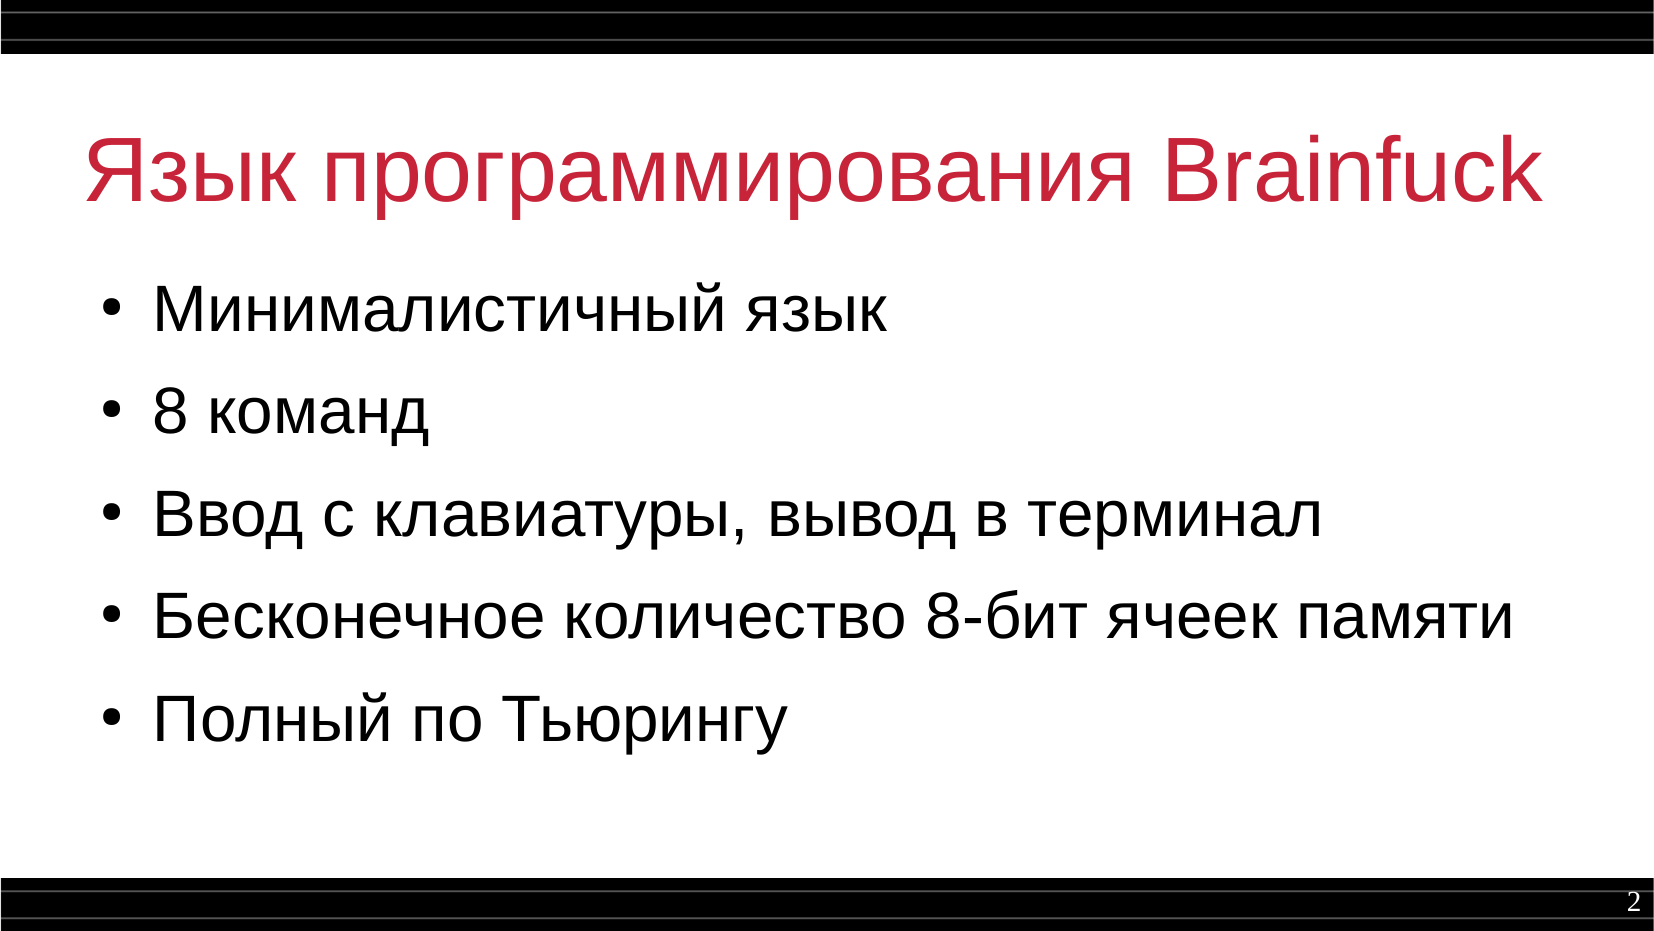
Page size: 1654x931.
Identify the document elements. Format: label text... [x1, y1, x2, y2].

picture [0, 0, 1654, 54]
list Минималистичный язык 8 команд Ввод с клавиатуры, вывод в терминал Бесконечное количество 8-бит ячеек памяти Полный по Тьюрингу [82, 271, 1571, 758]
picture [0, 878, 1654, 931]
title Язык программирования Brainfuck [82, 33, 1571, 271]
